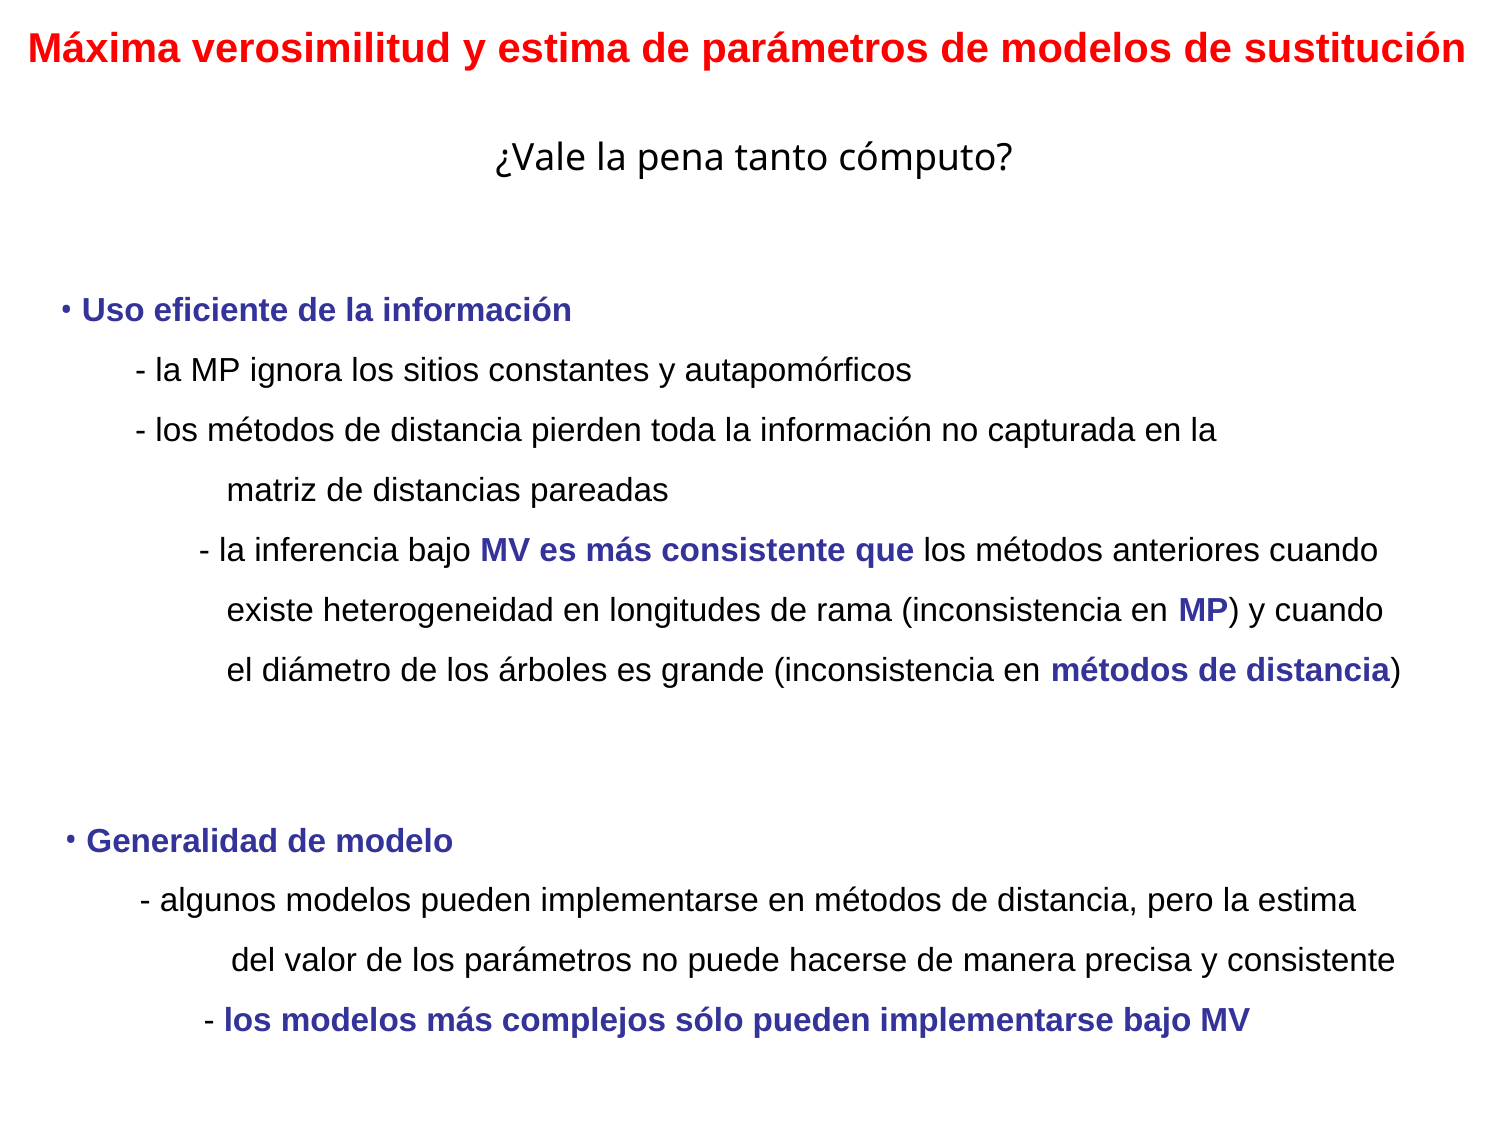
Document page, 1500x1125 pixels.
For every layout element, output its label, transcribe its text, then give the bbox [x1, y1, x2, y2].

text_box ¿Vale la pena tanto cómputo? [480, 125, 1029, 186]
text_box Máxima verosimilitud y estima de parámetros de modelos de sustitución [12, 13, 1482, 79]
text_box Uso eficiente de la información - la MP ignora los sitios constantes y autapomórficos - los métodos de distancia pierden toda la información no capturada en la matriz de distancias pareadas - la inferencia bajo MV es más consistente que los métodos anteriores cuando existe heterogeneidad en longitudes de rama (inconsistencia en MP) y cuando el diámetro de los árboles es grande (inconsistencia en métodos de distancia) [45, 260, 1417, 696]
text_box Generalidad de modelo - algunos modelos pueden implementarse en métodos de distancia, pero la estima del valor de los parámetros no puede hacerse de manera precisa y consistente - los modelos más complejos sólo pueden implementarse bajo MV [49, 791, 1413, 1047]
